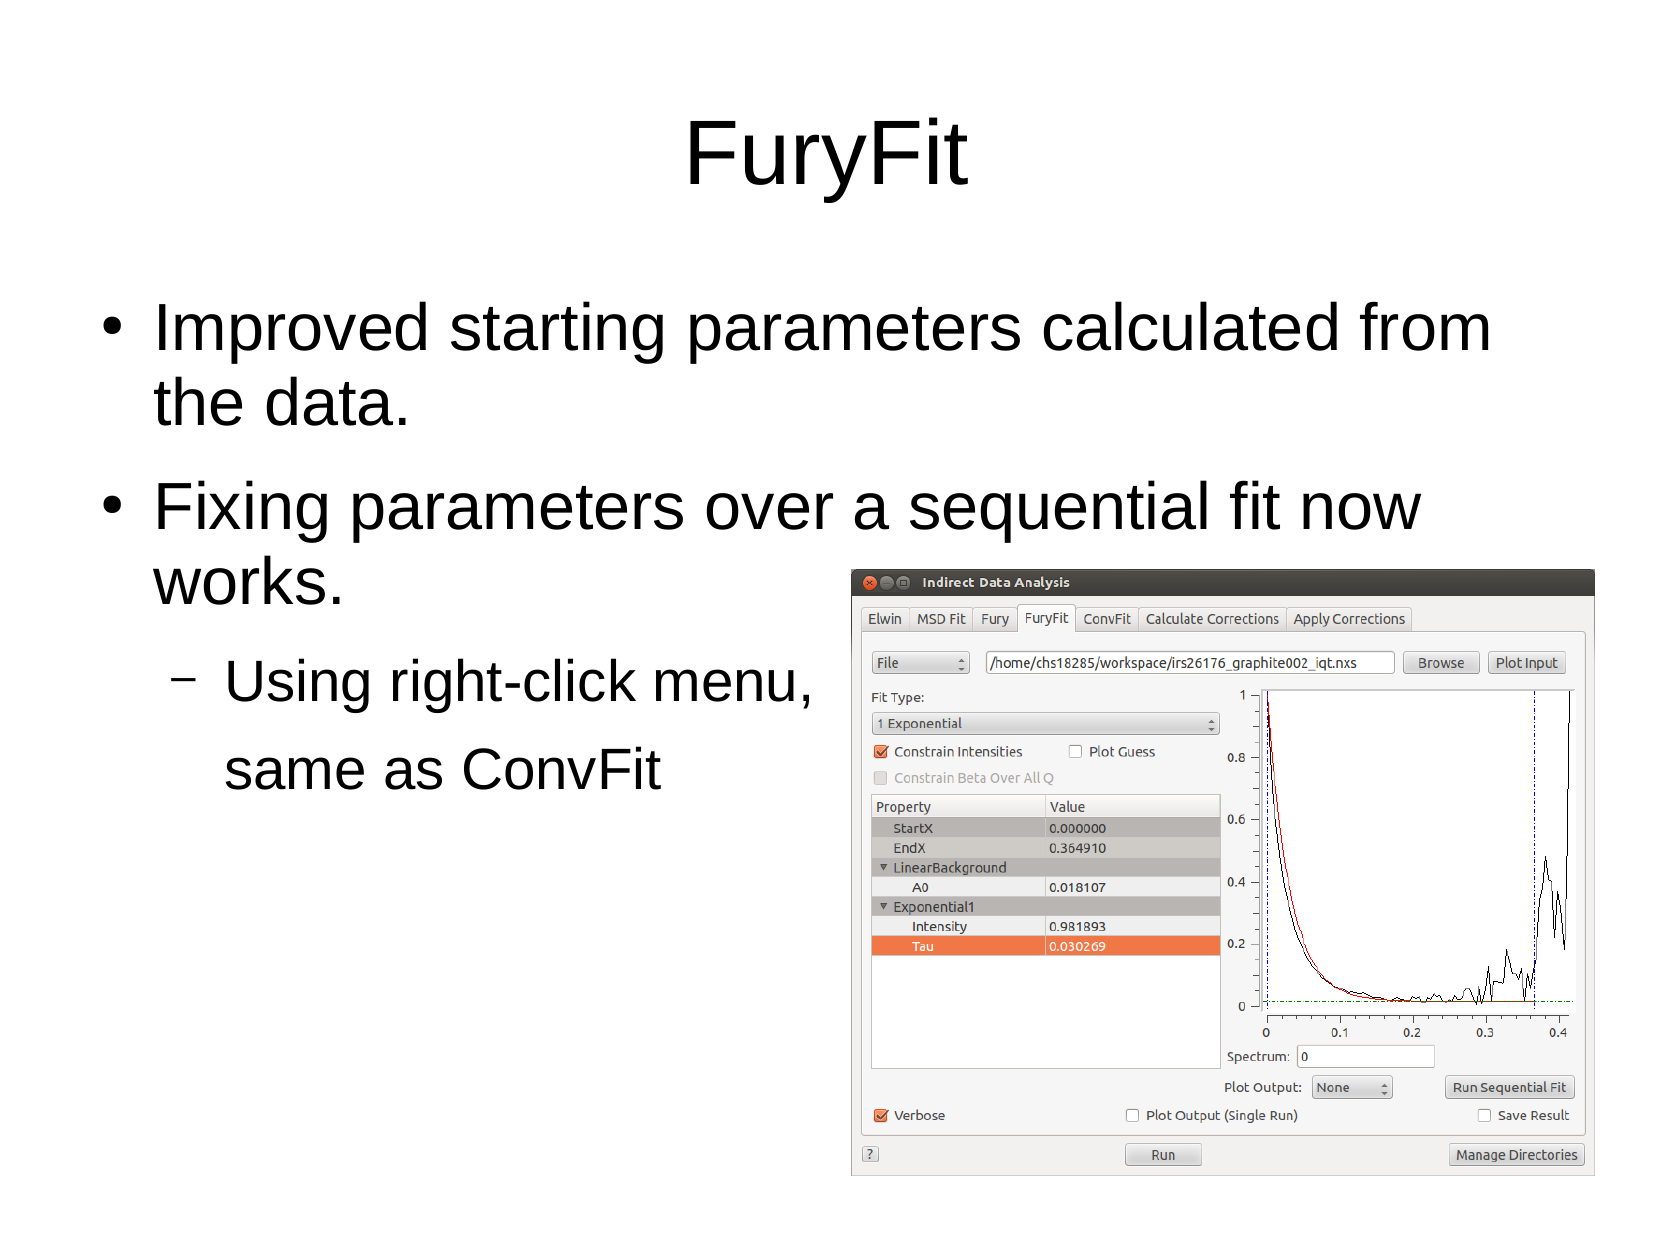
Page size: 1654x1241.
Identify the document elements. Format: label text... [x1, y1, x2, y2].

picture [851, 569, 1595, 1176]
list Improved starting parameters calculated from the data. Fixing parameters over a sequential fit now works. Using right-click menu, same as ConvFit [82, 290, 1538, 1010]
title FuryFit [82, 49, 1571, 257]
